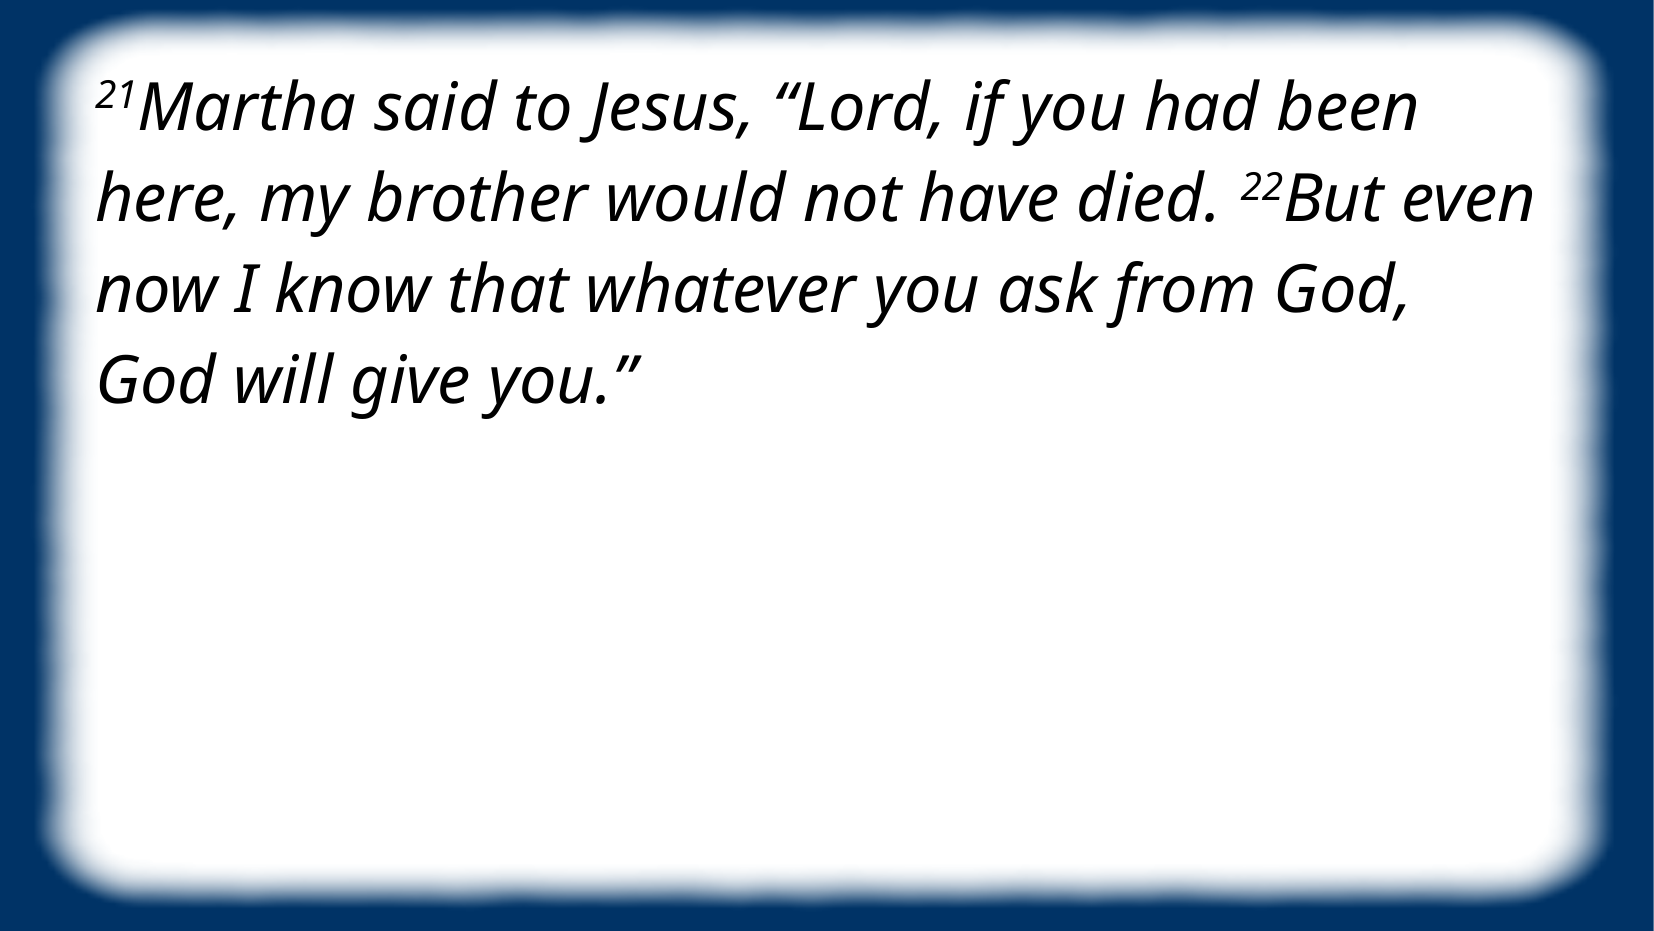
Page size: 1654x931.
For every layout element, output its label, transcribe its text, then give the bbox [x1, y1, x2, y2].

text_box 21Martha said to Jesus, “Lord, if you had been here, my brother would not have died. 22But even now I know that whatever you ask from God, God will give you.” [80, 52, 1566, 436]
picture [0, 0, 1654, 931]
